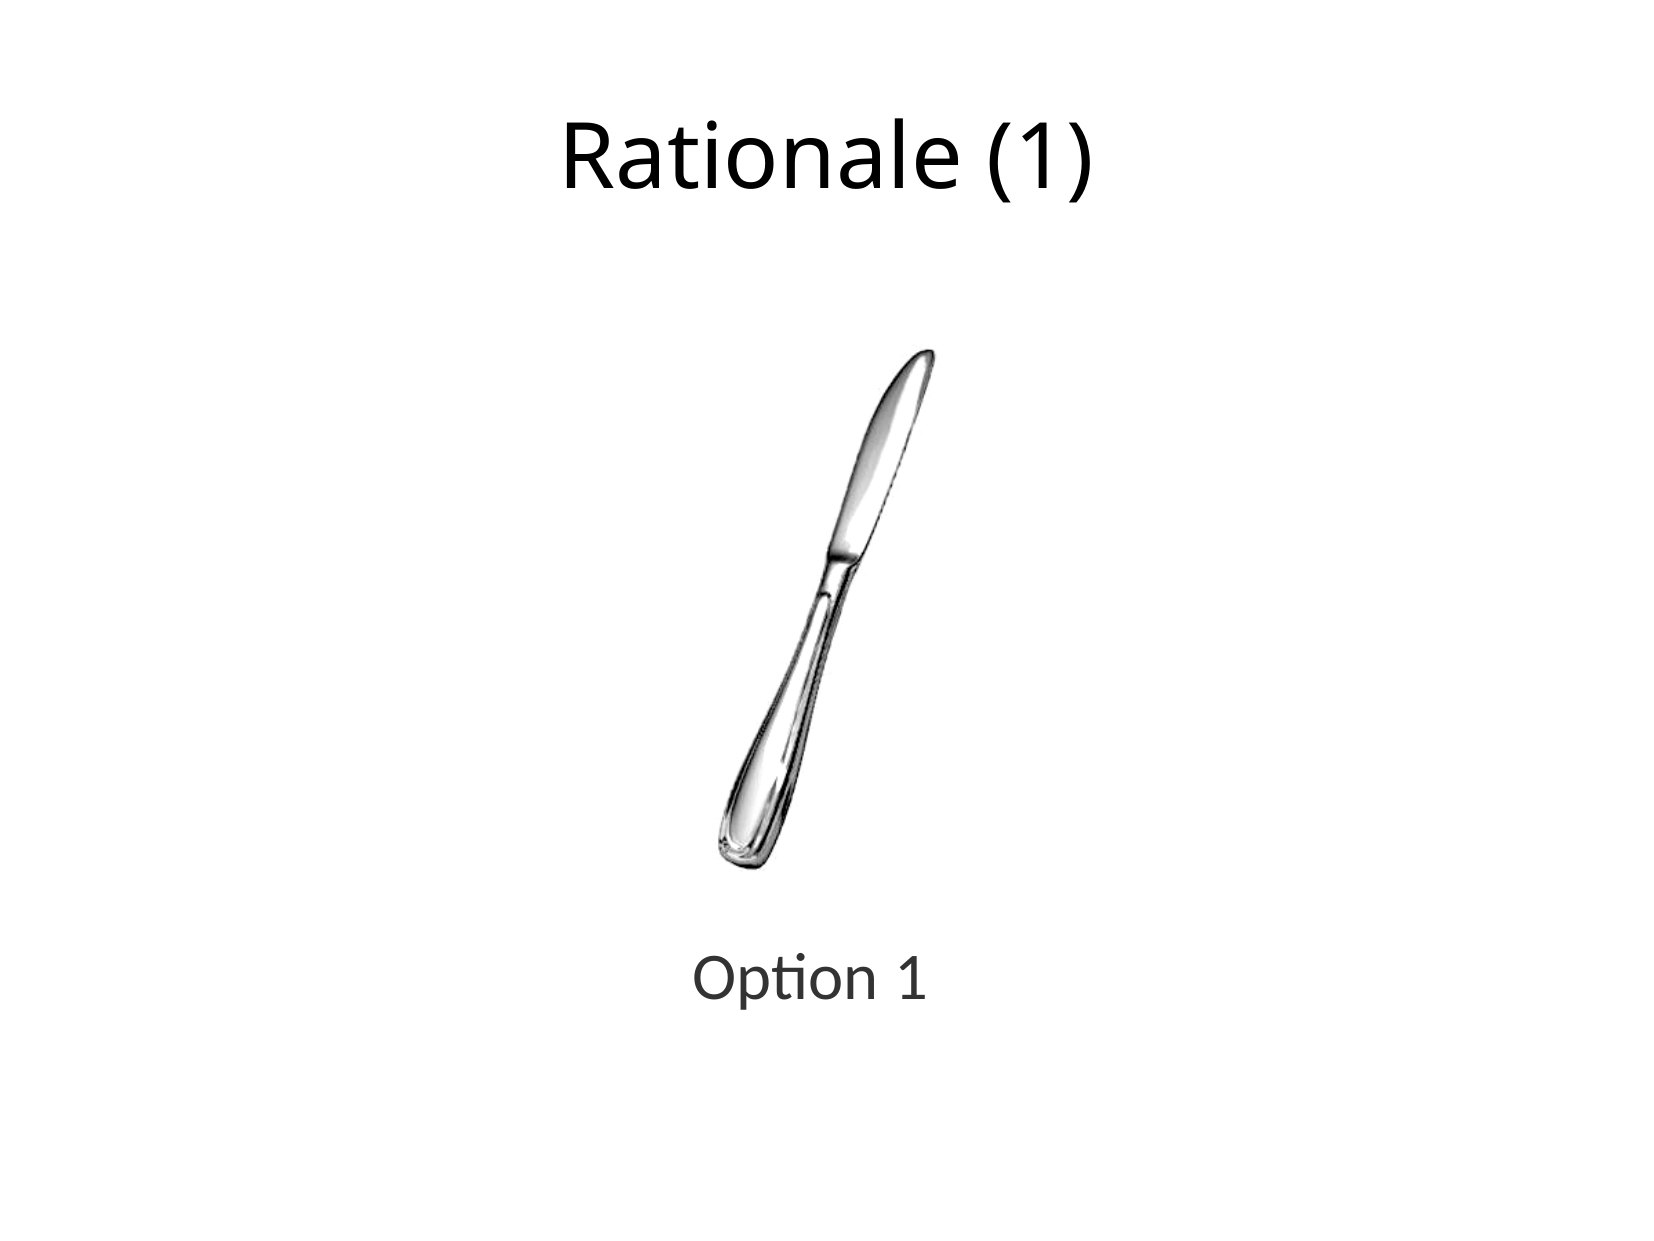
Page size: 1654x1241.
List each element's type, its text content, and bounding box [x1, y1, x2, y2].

title Rationale (1) [82, 49, 1571, 257]
picture [579, 343, 1131, 895]
text_box Option 1 [82, 942, 1538, 1024]
